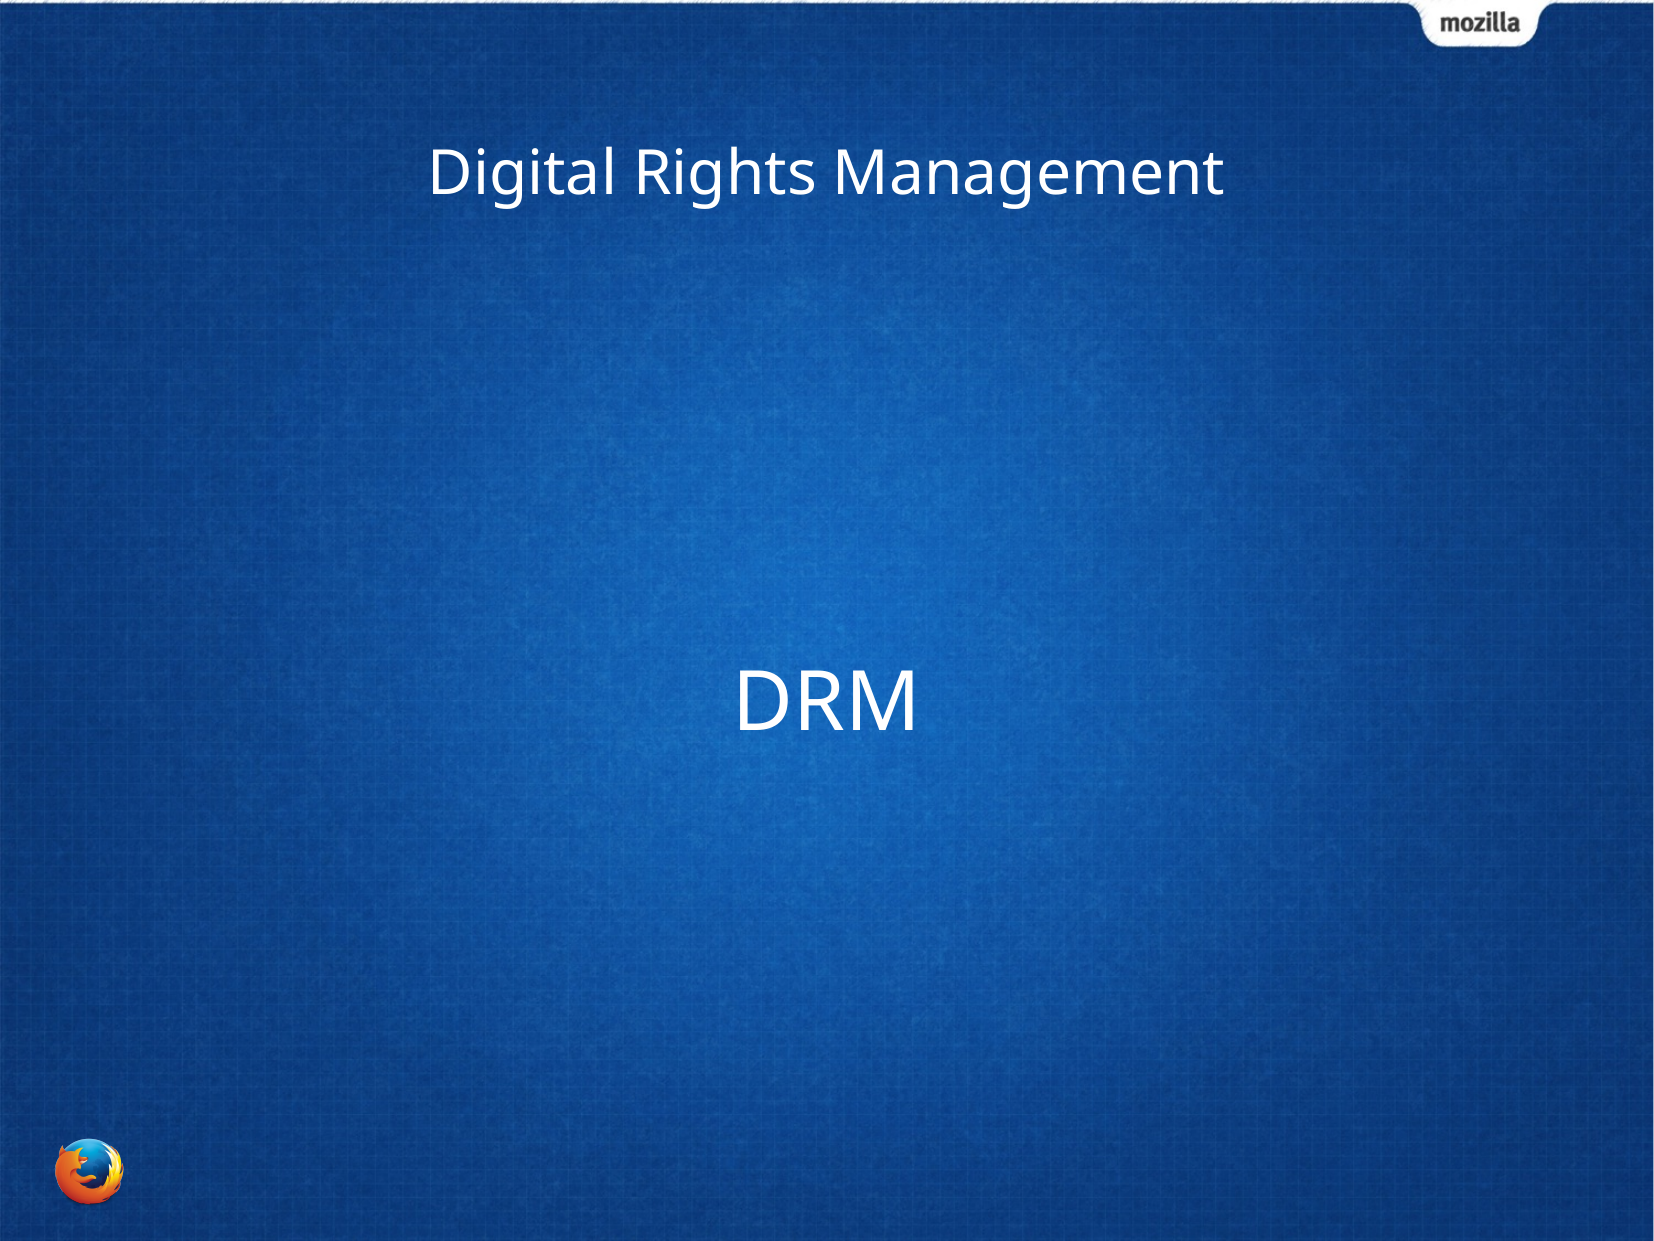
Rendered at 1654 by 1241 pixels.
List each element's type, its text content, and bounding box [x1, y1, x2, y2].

picture [0, 0, 1654, 1241]
subtitle DRM [82, 289, 1571, 1108]
title Digital Rights Management [82, 49, 1571, 257]
